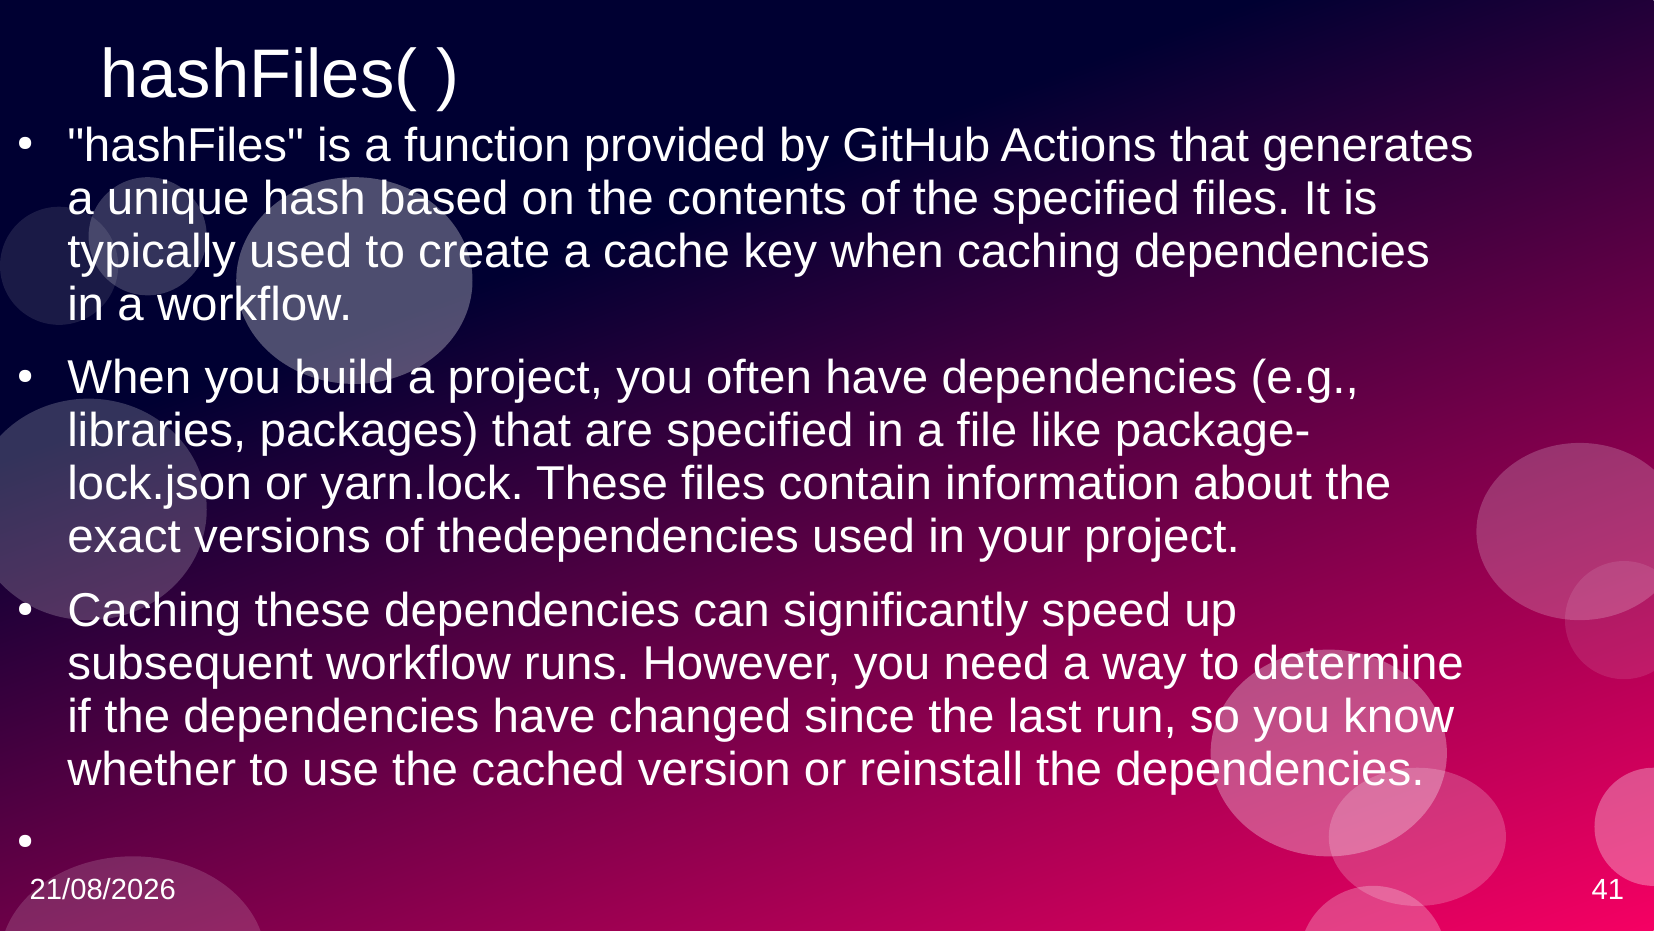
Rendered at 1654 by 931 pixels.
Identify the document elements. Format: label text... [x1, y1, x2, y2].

title hashFiles( ) [29, 29, 1506, 119]
list "hashFiles" is a function provided by GitHub Actions that generates a unique hash based on the contents of the specified files. It is typically used to create a cache key when caching dependencies in a workflow. When you build a project, you often have dependencies (e.g., libraries, packages) that are specified in a file like package-lock.json or yarn.lock. These files contain information about the exact versions of thedependencies used in your project. Caching these dependencies can significantly speed up subsequent workflow runs. However, you need a way to determine if the dependencies have changed since the last run, so you know whether to use the cached version or reinstall the dependencies. [0, 118, 1477, 857]
